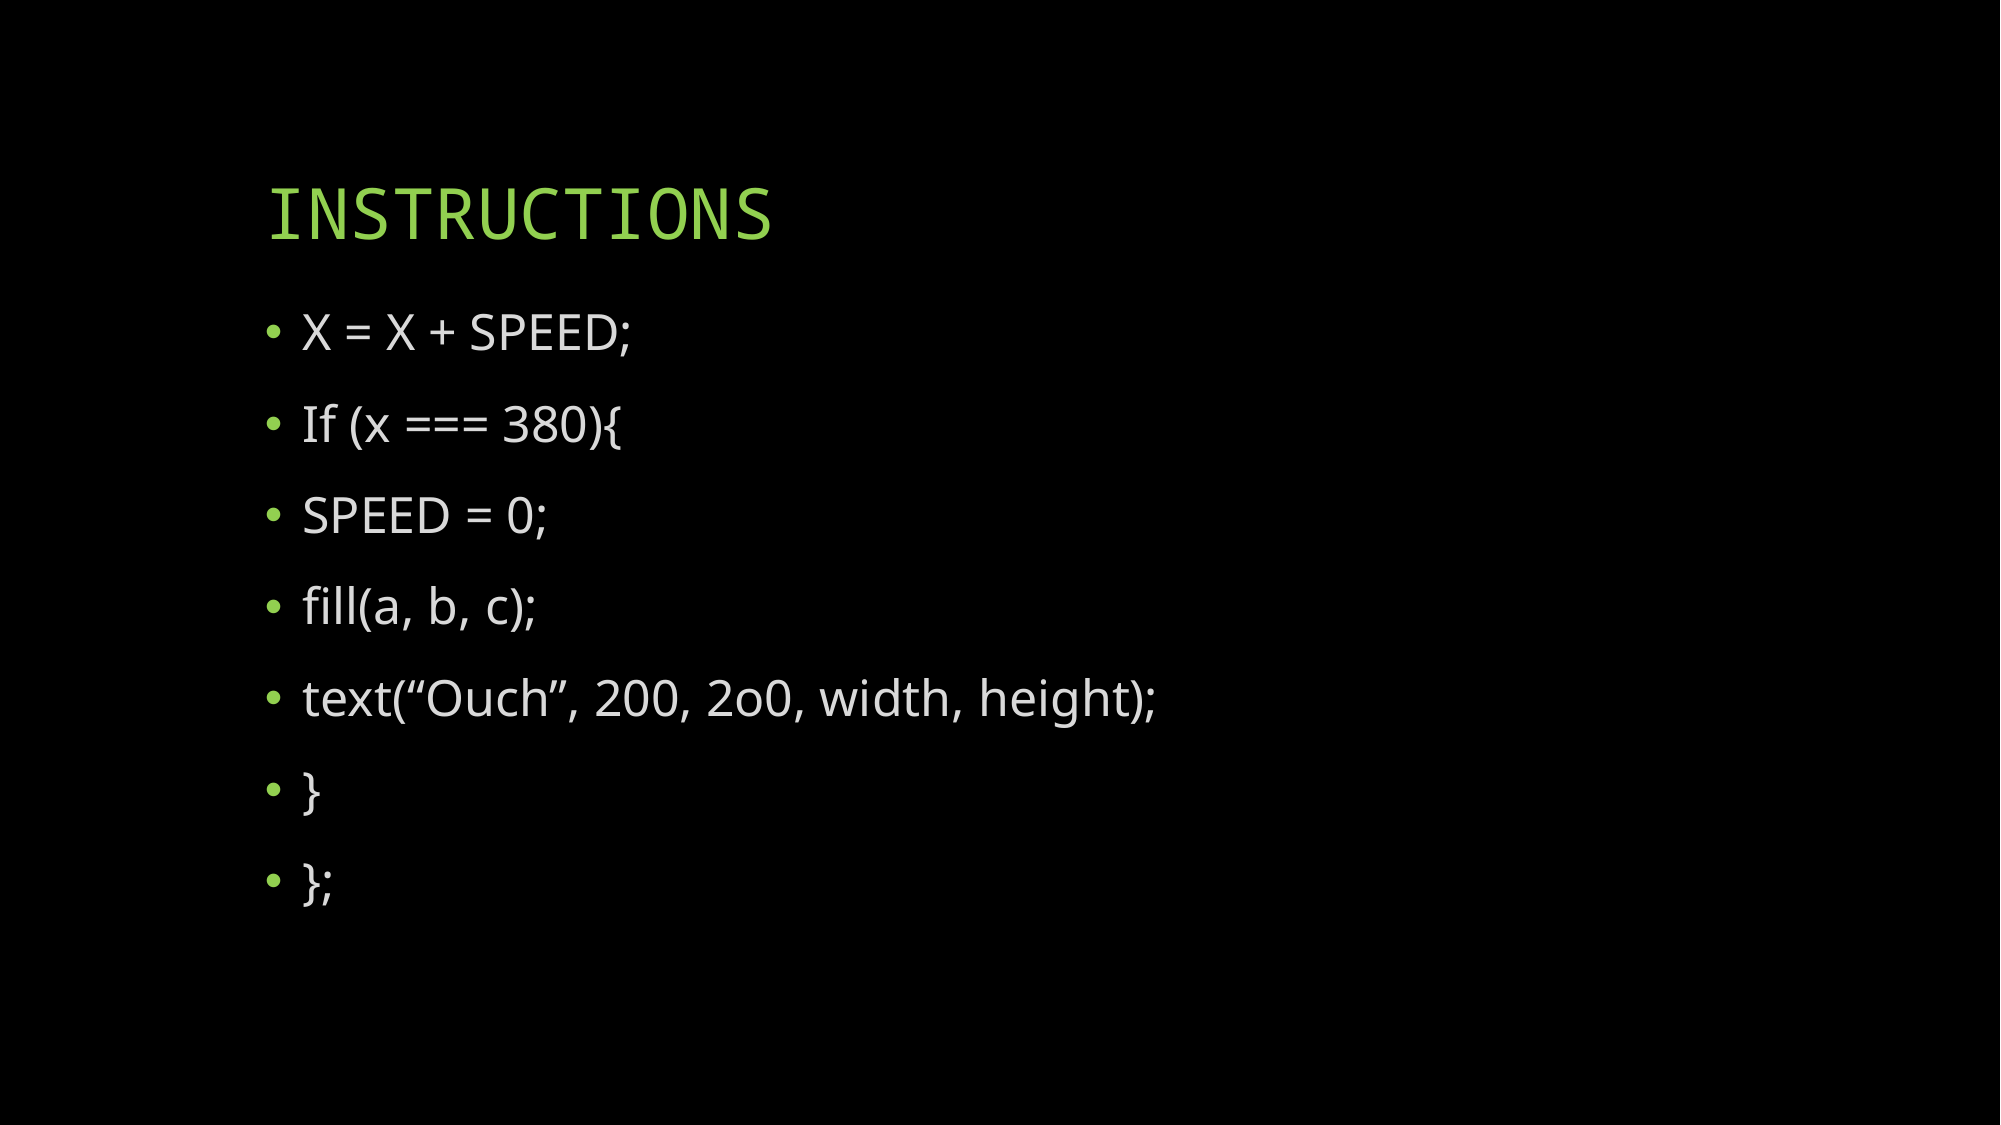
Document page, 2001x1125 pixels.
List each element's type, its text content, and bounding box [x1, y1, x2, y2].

list X = X + SPEED; If (x === 380){ SPEED = 0; fill(a, b, c); text(“Ouch”, 200, 2o0, width, height); } }; [249, 299, 1750, 1000]
title INSTRUCTIONS [249, 75, 1750, 263]
